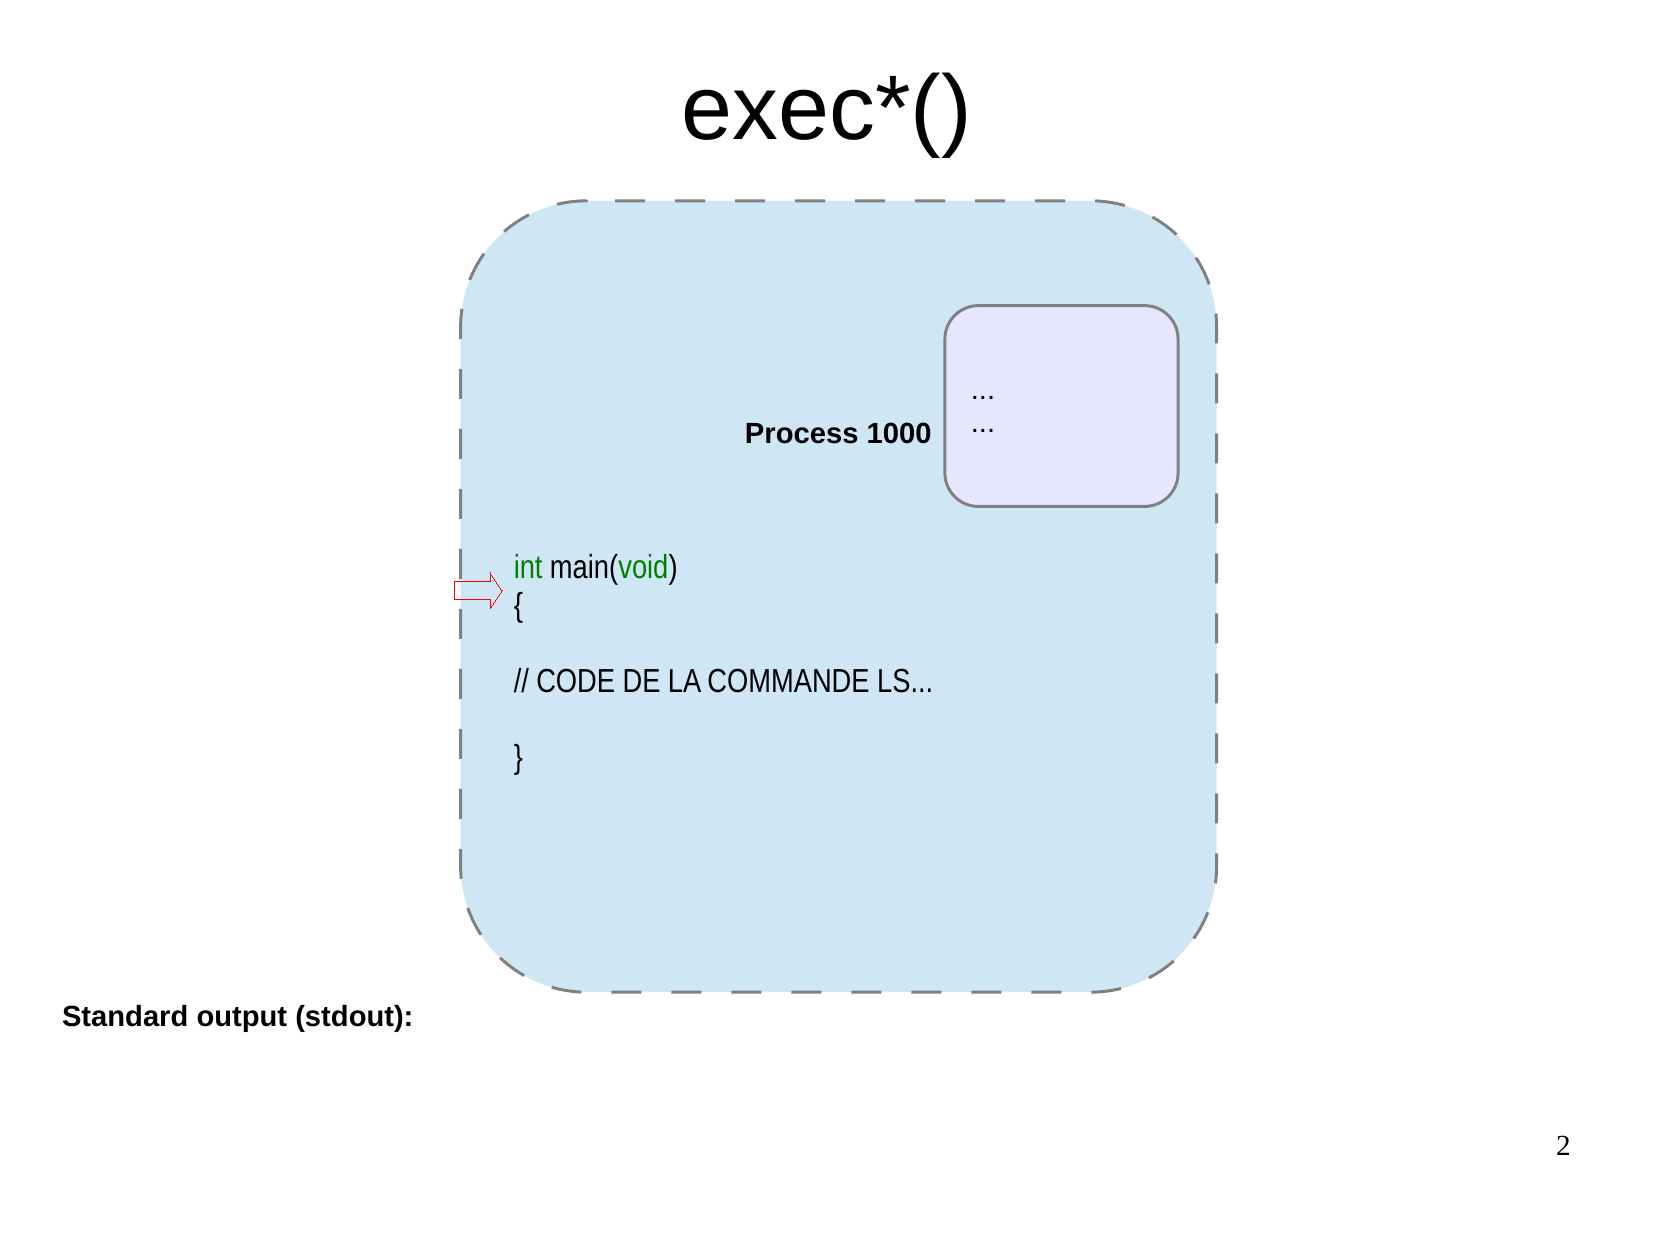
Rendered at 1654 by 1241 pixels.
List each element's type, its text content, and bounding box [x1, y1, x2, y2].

text_box Standard output (stdout): [47, 992, 1619, 1193]
title exec*() [82, 49, 1571, 166]
text_box ... ... [944, 305, 1179, 507]
text_box Process 1000 int main(void) { // CODE DE LA COMMANDE LS... } [460, 200, 1217, 993]
